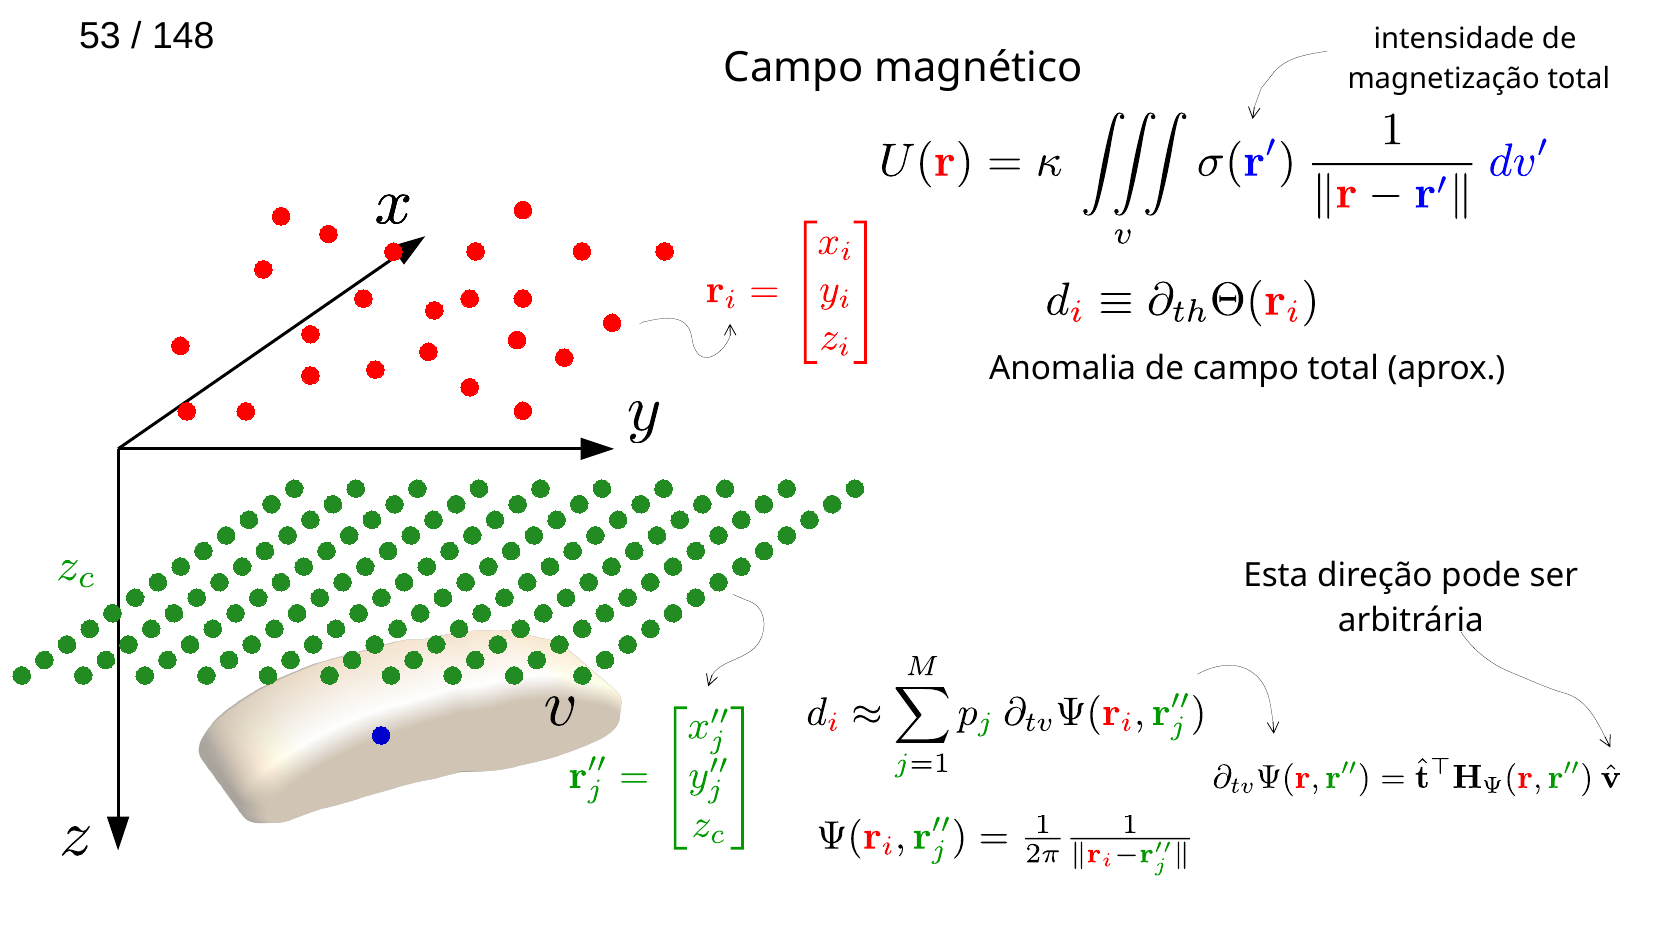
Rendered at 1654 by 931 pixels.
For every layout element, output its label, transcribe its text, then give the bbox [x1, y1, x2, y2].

text_box [324, 495, 342, 514]
text_box [236, 402, 255, 421]
text_box [285, 479, 304, 498]
text_box [573, 242, 591, 261]
text_box [203, 619, 222, 638]
text_box [488, 635, 507, 654]
text_box [603, 313, 621, 332]
text_box [210, 573, 229, 592]
text_box [217, 526, 235, 545]
text_box [434, 588, 452, 607]
text_box [158, 651, 177, 669]
text_box [631, 495, 650, 514]
picture [704, 112, 1548, 366]
text_box [356, 557, 375, 576]
text_box [573, 666, 592, 685]
text_box [424, 510, 443, 529]
text_box [511, 619, 530, 638]
text_box [541, 557, 559, 576]
text_box [343, 651, 361, 669]
text_box [693, 495, 712, 514]
text_box [440, 542, 459, 560]
text_box [408, 479, 427, 498]
text_box [194, 542, 213, 560]
text_box [466, 651, 485, 669]
text_box [363, 510, 381, 529]
text_box [557, 588, 575, 607]
text_box [618, 635, 637, 654]
text_box [265, 619, 284, 638]
picture [1043, 278, 1322, 329]
text_box [372, 726, 390, 745]
text_box [534, 604, 553, 623]
text_box [177, 402, 196, 421]
text_box [226, 604, 245, 623]
text_box [625, 542, 644, 560]
text_box [508, 331, 526, 349]
text_box [425, 301, 444, 320]
text_box [596, 651, 614, 669]
text_box [197, 666, 216, 685]
text_box [254, 260, 273, 279]
text_box [513, 289, 532, 308]
text_box [149, 573, 167, 592]
text_box [294, 557, 313, 576]
text_box [518, 573, 537, 592]
text_box [777, 526, 796, 545]
picture [816, 815, 1190, 876]
text_box [460, 289, 479, 308]
text_box [262, 495, 281, 514]
text_box [165, 604, 183, 623]
picture [806, 656, 1207, 778]
text_box [12, 666, 31, 685]
text_box [142, 619, 161, 638]
text_box [242, 635, 261, 654]
text_box [502, 542, 520, 560]
text_box [365, 635, 384, 654]
text_box [411, 604, 430, 623]
text_box [670, 510, 689, 529]
text_box [171, 336, 190, 355]
picture [543, 696, 578, 726]
text_box [317, 542, 336, 560]
text_box [354, 289, 373, 308]
text_box [686, 588, 705, 607]
text_box [233, 557, 252, 576]
text_box [379, 542, 397, 560]
text_box [272, 207, 290, 226]
text_box [664, 604, 682, 623]
text_box [256, 542, 274, 560]
text_box [135, 666, 154, 685]
text_box [823, 495, 842, 514]
text_box [555, 348, 574, 367]
text_box [466, 242, 485, 261]
text_box [220, 651, 238, 669]
text_box [74, 666, 93, 685]
text_box [327, 619, 345, 638]
text_box [310, 588, 329, 607]
text_box [732, 557, 751, 576]
text_box [126, 588, 145, 607]
text_box [514, 201, 532, 219]
text_box [395, 573, 413, 592]
text_box [278, 526, 297, 545]
text_box [35, 651, 54, 669]
text_box [447, 495, 466, 514]
text_box [240, 510, 258, 529]
text_box [654, 479, 673, 498]
text_box [443, 666, 462, 685]
text_box [58, 635, 76, 654]
text_box [641, 573, 660, 592]
text_box [777, 479, 796, 498]
text_box [709, 526, 728, 545]
text_box [732, 510, 751, 529]
text_box [272, 573, 290, 592]
text_box [281, 651, 300, 669]
text_box [655, 242, 674, 261]
text_box [846, 479, 864, 498]
text_box [171, 557, 190, 576]
text_box [618, 588, 637, 607]
text_box [602, 557, 621, 576]
text_box [486, 510, 504, 529]
text_box [319, 225, 338, 243]
text_box [181, 635, 199, 654]
text_box [686, 542, 705, 560]
text_box [384, 242, 403, 261]
text_box [419, 342, 438, 361]
text_box [641, 619, 660, 638]
text_box [579, 573, 598, 592]
text_box Anomalia de campo total (aprox.) [974, 336, 1497, 388]
picture [59, 826, 93, 856]
text_box [249, 588, 268, 607]
text_box [388, 619, 407, 638]
text_box [80, 619, 99, 638]
text_box Campo magnético [708, 29, 1078, 91]
text_box [372, 588, 391, 607]
text_box [547, 510, 566, 529]
text_box [456, 573, 475, 592]
text_box [320, 666, 339, 685]
text_box [450, 619, 468, 638]
text_box [427, 635, 446, 654]
text_box [573, 619, 592, 638]
text_box [609, 510, 627, 529]
text_box [586, 526, 605, 545]
text_box [417, 557, 436, 576]
text_box [527, 651, 546, 669]
text_box [593, 479, 611, 498]
text_box [505, 666, 523, 685]
text_box [495, 588, 514, 607]
text_box [304, 635, 323, 654]
text_box <number> / 148 [0, 0, 240, 71]
text_box [508, 495, 527, 514]
text_box [259, 666, 277, 685]
text_box [479, 557, 498, 576]
text_box [755, 495, 773, 514]
text_box Esta direção pode ser arbitrária [1228, 543, 1607, 668]
text_box [472, 604, 491, 623]
text_box [103, 604, 122, 623]
text_box [187, 588, 206, 607]
text_box [366, 360, 385, 379]
text_box intensidade de magnetização total [1332, 17, 1616, 97]
text_box [531, 479, 550, 498]
text_box [755, 542, 773, 560]
picture [374, 194, 413, 224]
text_box [333, 573, 352, 592]
text_box [382, 666, 400, 685]
text_box [346, 479, 365, 498]
text_box [301, 325, 320, 344]
text_box [119, 635, 138, 654]
text_box [648, 526, 666, 545]
picture [1212, 758, 1622, 797]
text_box [401, 526, 420, 545]
text_box [514, 401, 532, 420]
text_box [288, 604, 306, 623]
text_box [385, 495, 404, 514]
text_box [550, 635, 569, 654]
text_box [570, 495, 589, 514]
text_box [563, 542, 582, 560]
picture [56, 560, 95, 588]
text_box [463, 526, 482, 545]
text_box [716, 479, 734, 498]
text_box [800, 510, 819, 529]
picture [626, 401, 662, 443]
text_box [525, 526, 543, 545]
text_box [595, 604, 614, 623]
text_box [709, 573, 728, 592]
text_box [664, 557, 682, 576]
text_box [460, 378, 479, 397]
text_box [301, 366, 320, 385]
text_box [301, 510, 320, 529]
text_box [349, 604, 368, 623]
text_box [97, 651, 115, 669]
text_box [404, 651, 423, 669]
text_box [340, 526, 359, 545]
picture [566, 704, 759, 852]
text_box [470, 479, 488, 498]
